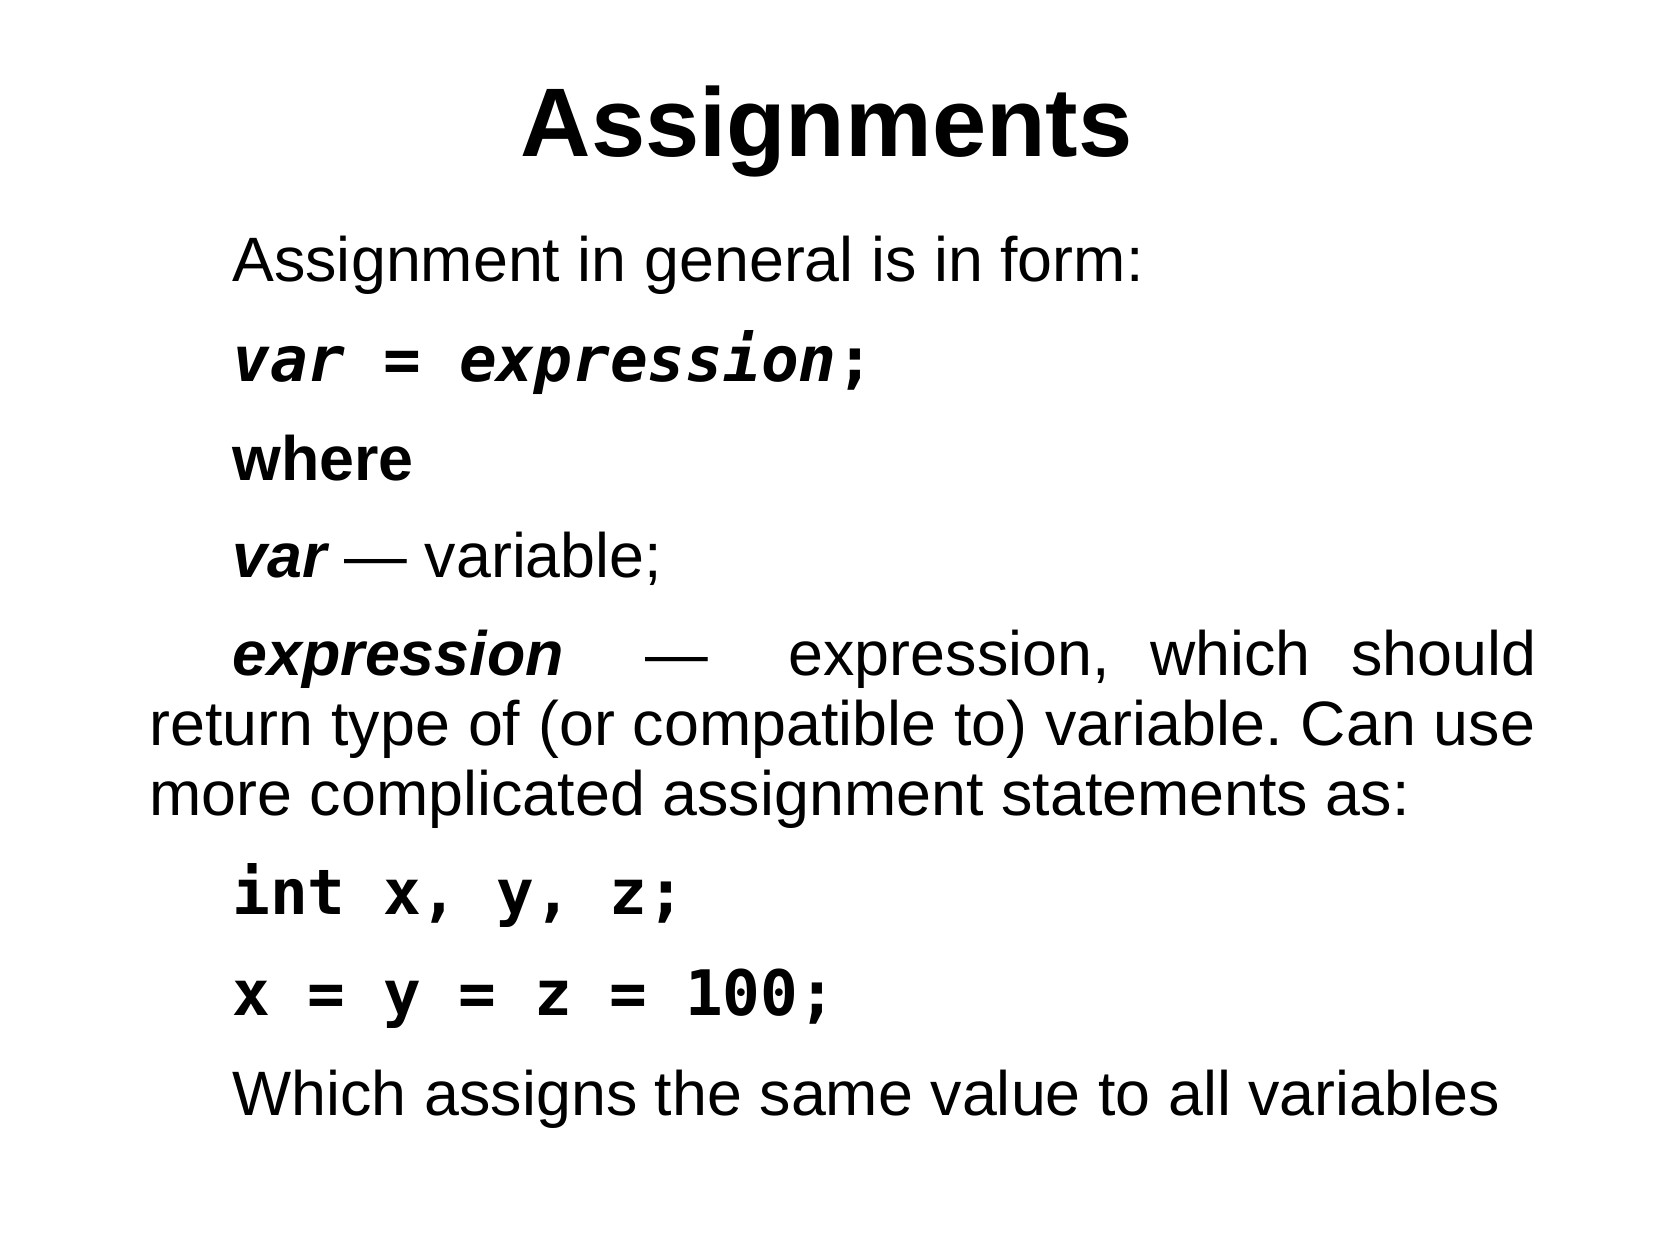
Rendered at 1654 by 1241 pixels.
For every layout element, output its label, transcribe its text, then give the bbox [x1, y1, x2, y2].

title Assignments [82, 49, 1571, 196]
list Assignment in general is in form: var = expression; where var — variable; expression — expression, which should return type of (or compatible to) variable. Can use more complicated assignment statements as: int x, y, z; x = y = z = 100; Which assigns the same value to all variables [82, 225, 1538, 1186]
